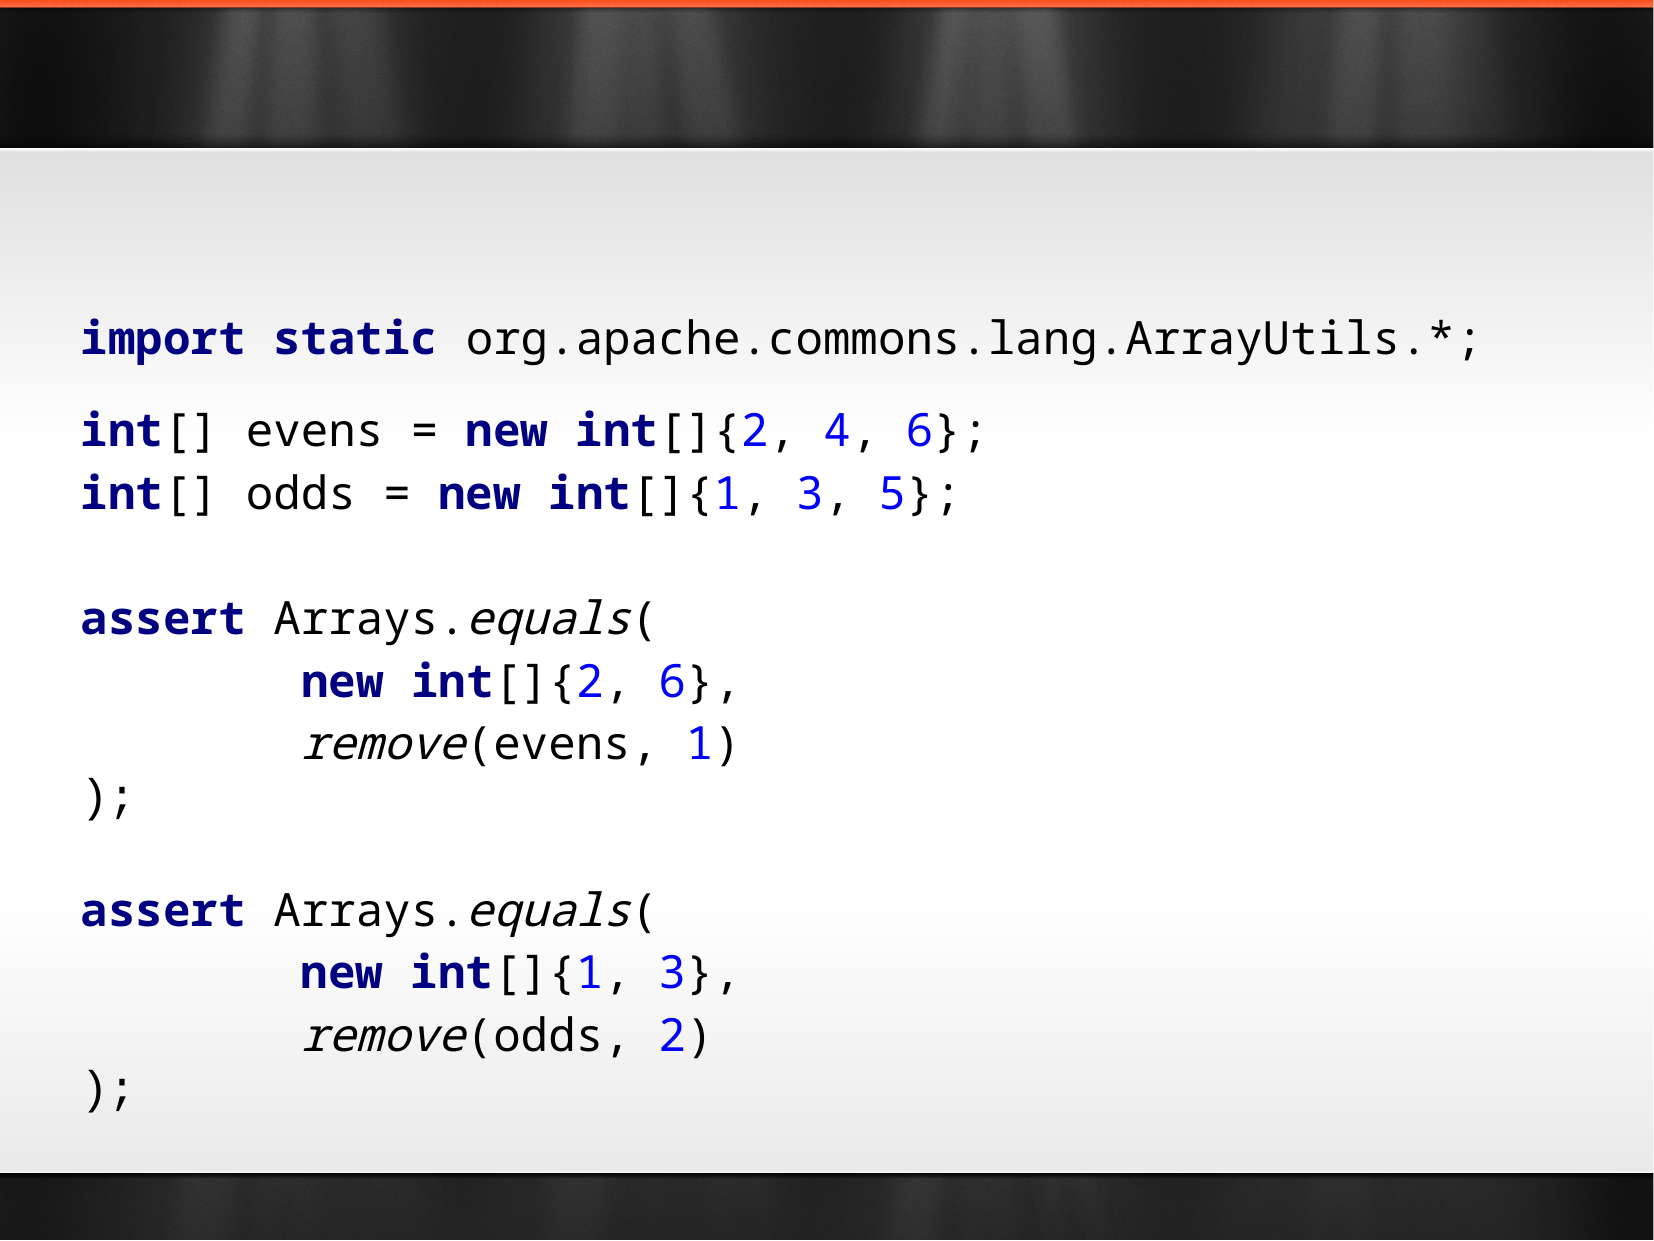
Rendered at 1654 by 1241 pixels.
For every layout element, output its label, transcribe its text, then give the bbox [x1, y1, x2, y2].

picture [0, 0, 1654, 1240]
subtitle import static org.apache.commons.lang.ArrayUtils.*; int[] evens = new int[]{2, 4, 6}; int[] odds = new int[]{1, 3, 5}; assert Arrays.equals( new int[]{2, 6}, remove(evens, 1) ); assert Arrays.equals( new int[]{1, 3}, remove(odds, 2) ); [80, 305, 1654, 1125]
